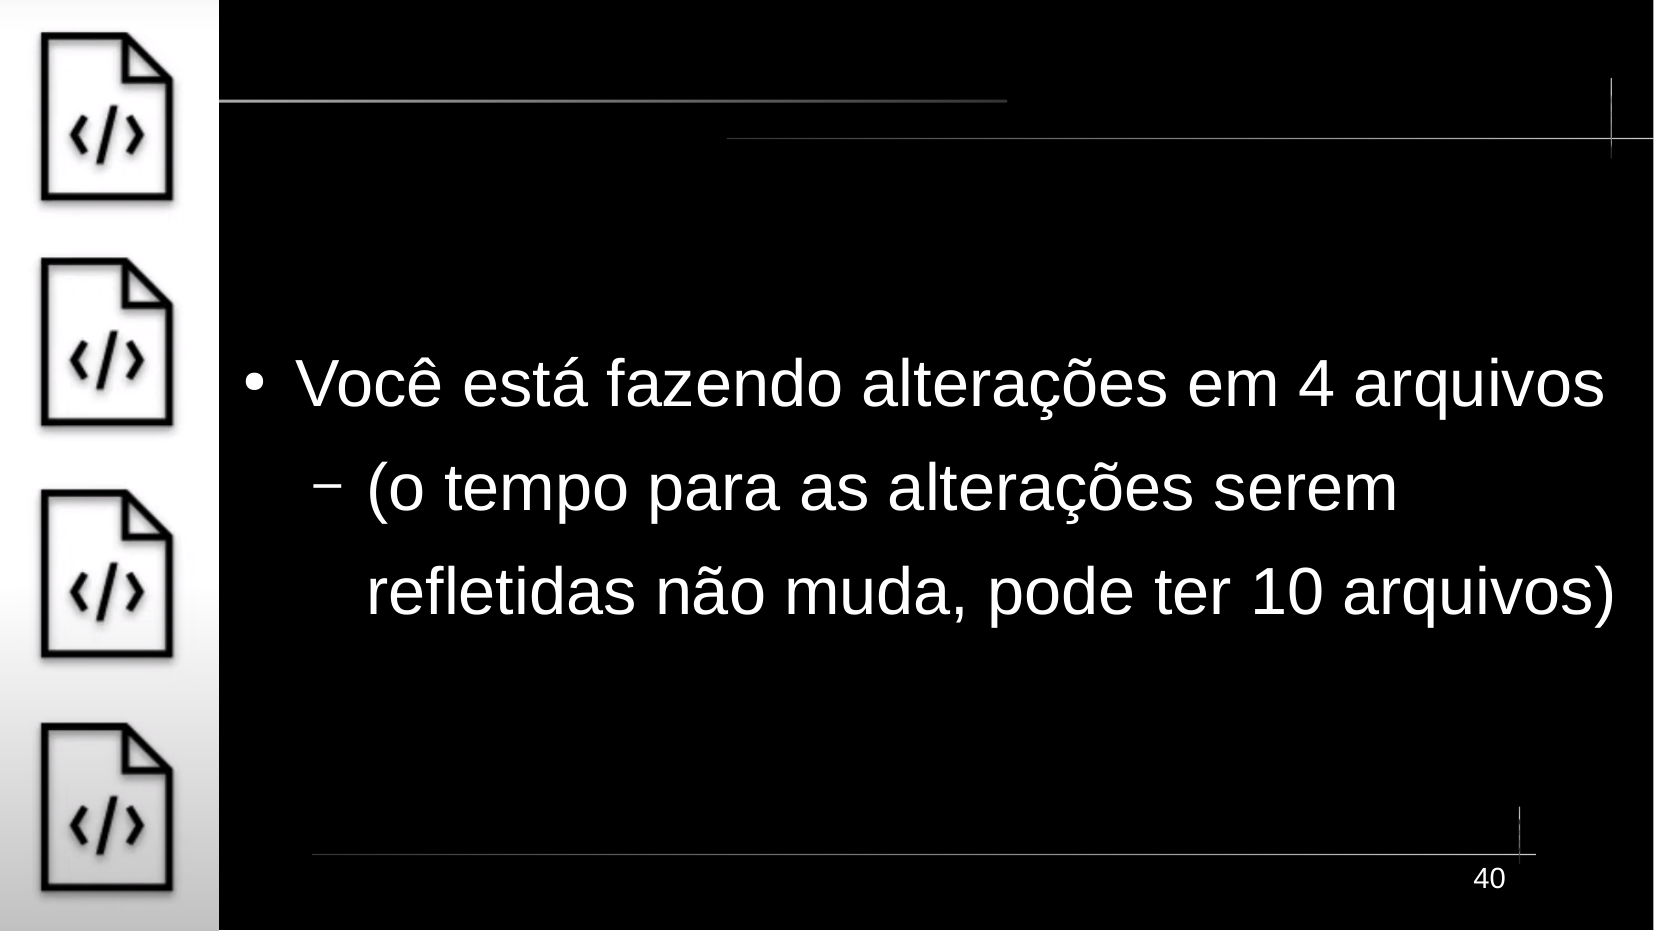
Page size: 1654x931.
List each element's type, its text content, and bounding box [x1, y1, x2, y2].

text_box Você está fazendo alterações em 4 arquivos (o tempo para as alterações serem refletidas não muda, pode ter 10 arquivos) [225, 217, 1654, 757]
picture [0, 0, 219, 931]
